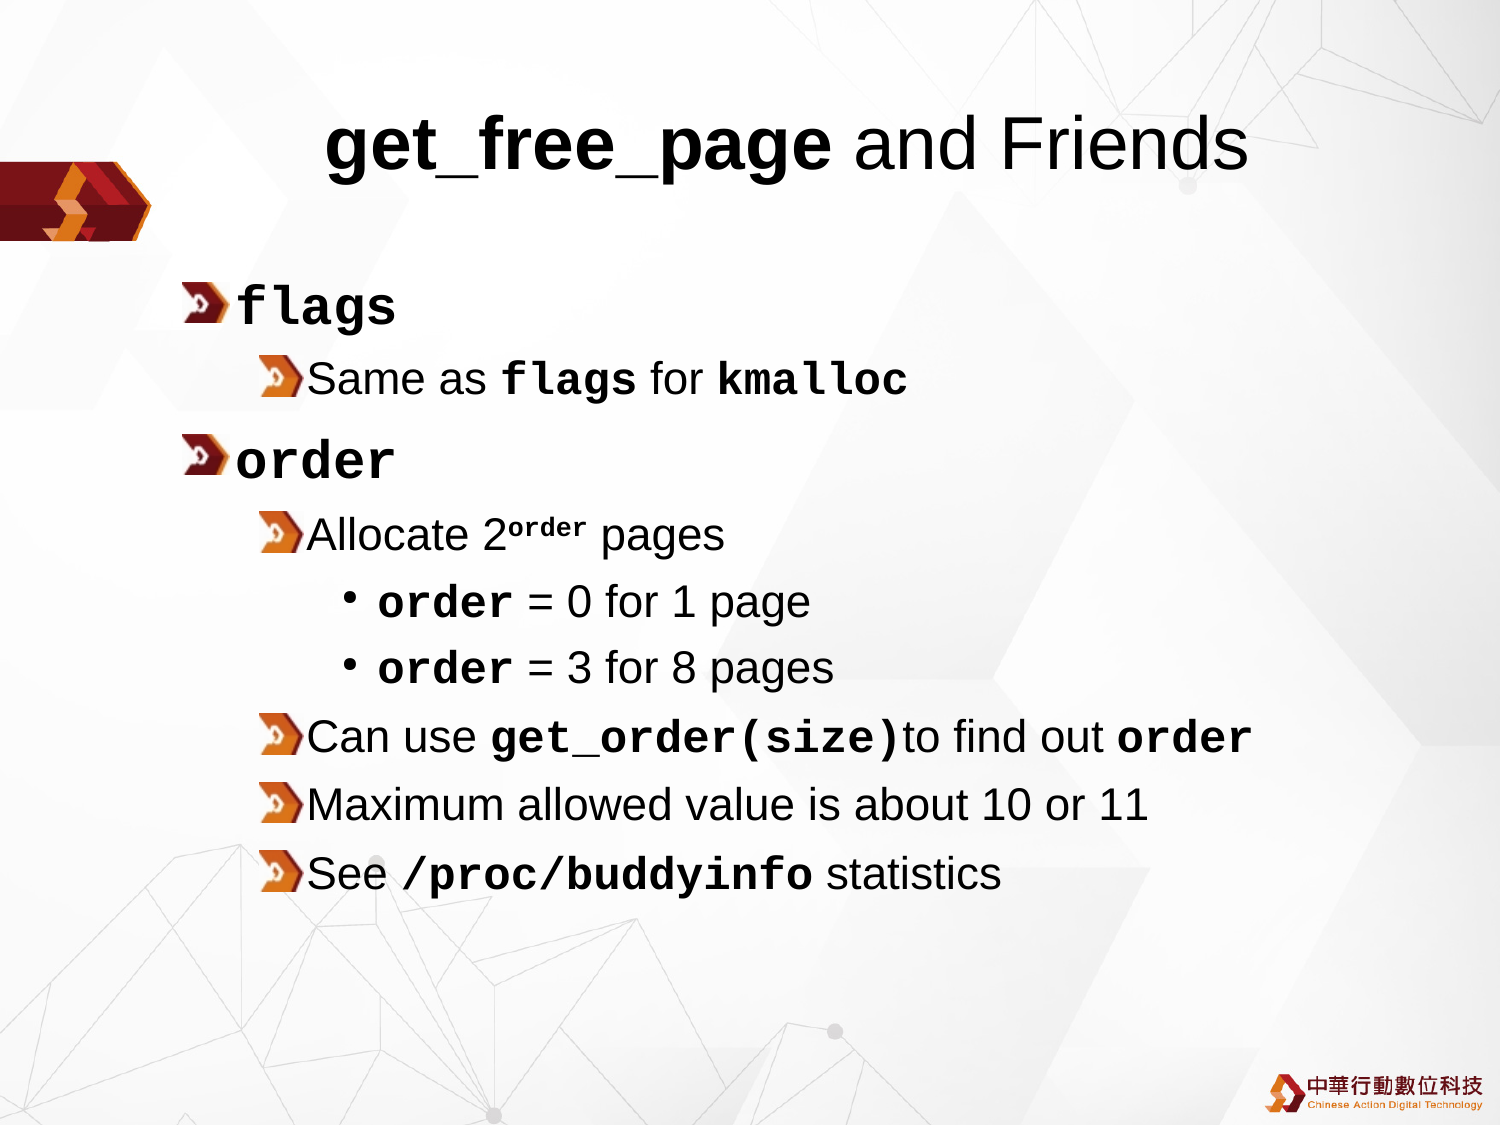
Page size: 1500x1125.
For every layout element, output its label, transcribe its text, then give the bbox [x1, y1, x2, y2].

list flags Same as flags for kmalloc order Allocate 2order pages order = 0 for 1 page order = 3 for 8 pages Can use get_order(size)to find out order Maximum allowed value is about 10 or 11 See /proc/buddyinfo statistics [150, 262, 1426, 1006]
picture [0, 0, 1500, 1125]
title get_free_page and Friends [150, 45, 1426, 234]
